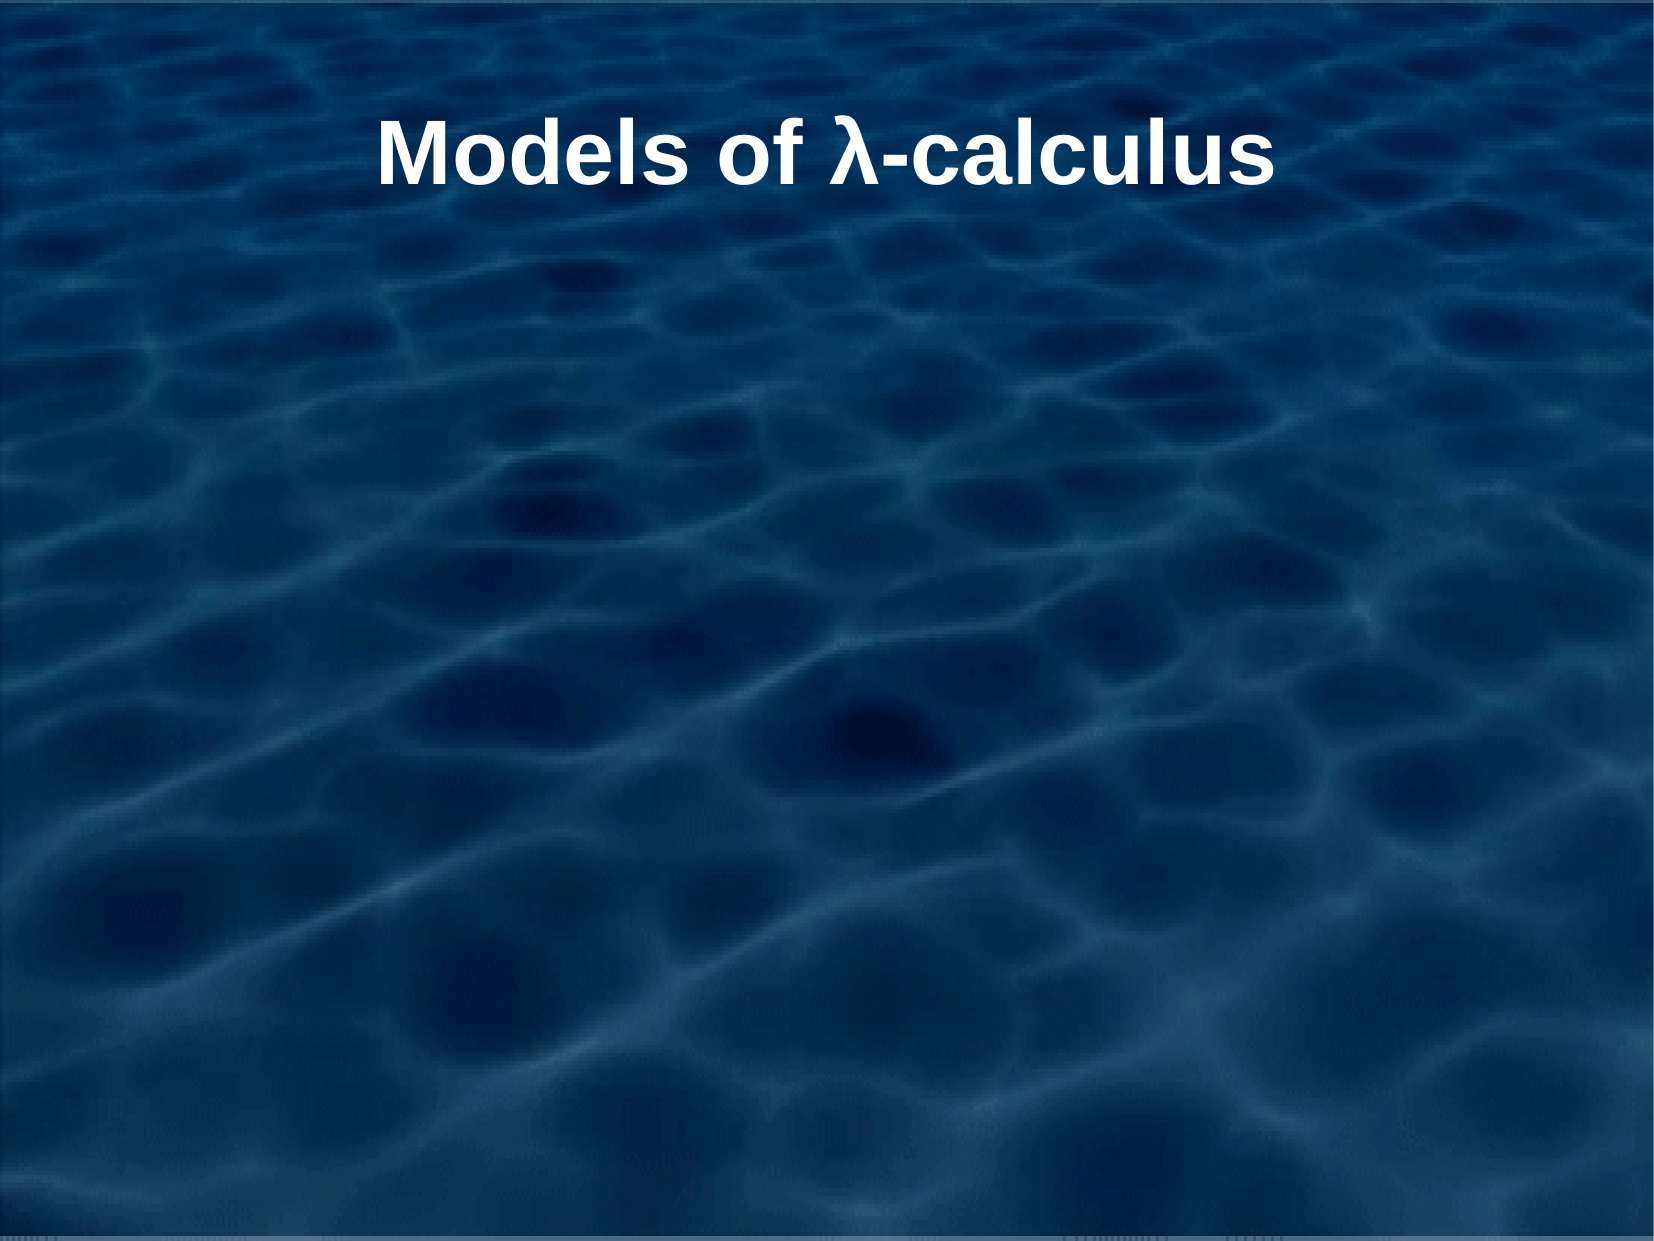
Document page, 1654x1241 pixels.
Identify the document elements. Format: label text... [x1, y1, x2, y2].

title Models of λ-calculus [82, 49, 1571, 257]
picture [0, 0, 1654, 1241]
